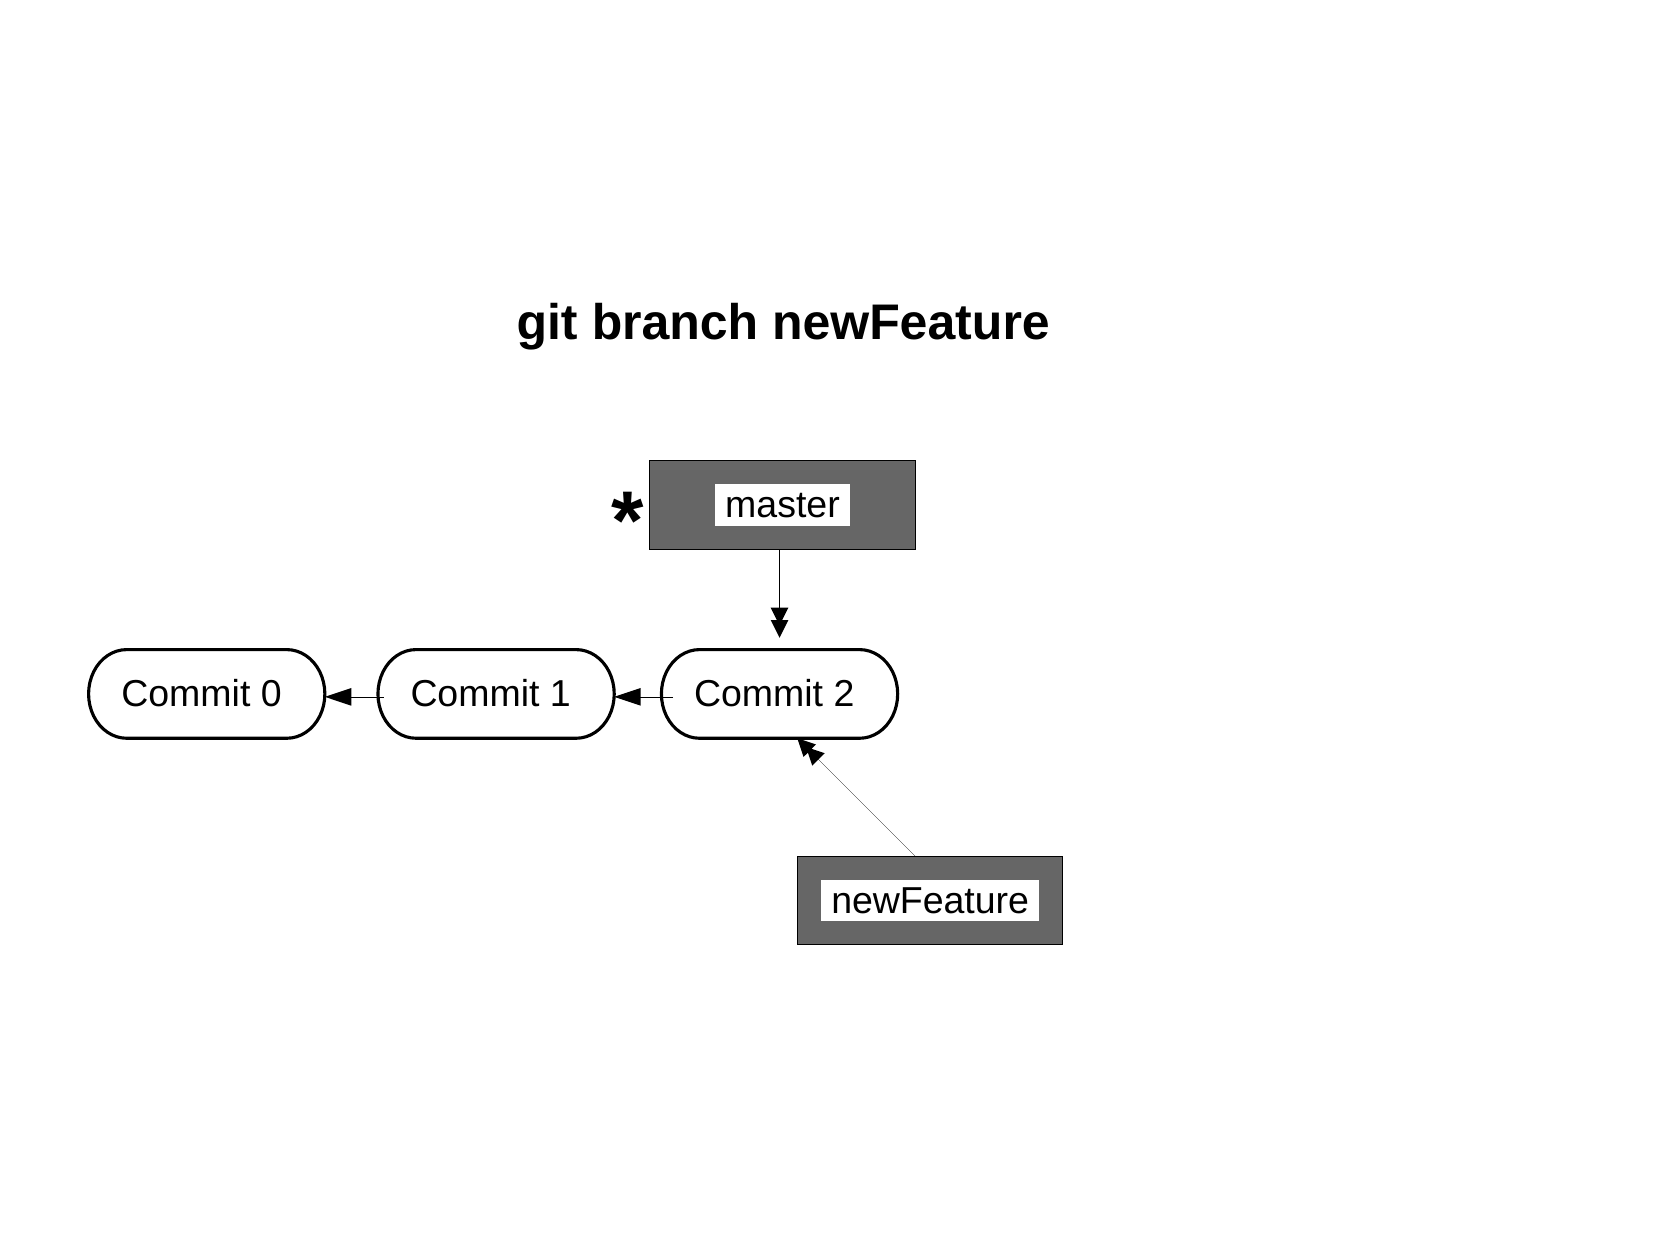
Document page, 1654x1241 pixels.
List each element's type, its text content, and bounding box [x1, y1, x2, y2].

text_box master [649, 460, 916, 550]
text_box Commit 0 [88, 649, 325, 739]
text_box * [596, 466, 656, 575]
text_box newFeature [797, 856, 1063, 945]
text_box Commit 2 [661, 649, 898, 739]
text_box Commit 1 [377, 649, 615, 739]
text_box git branch newFeature [501, 287, 1182, 414]
